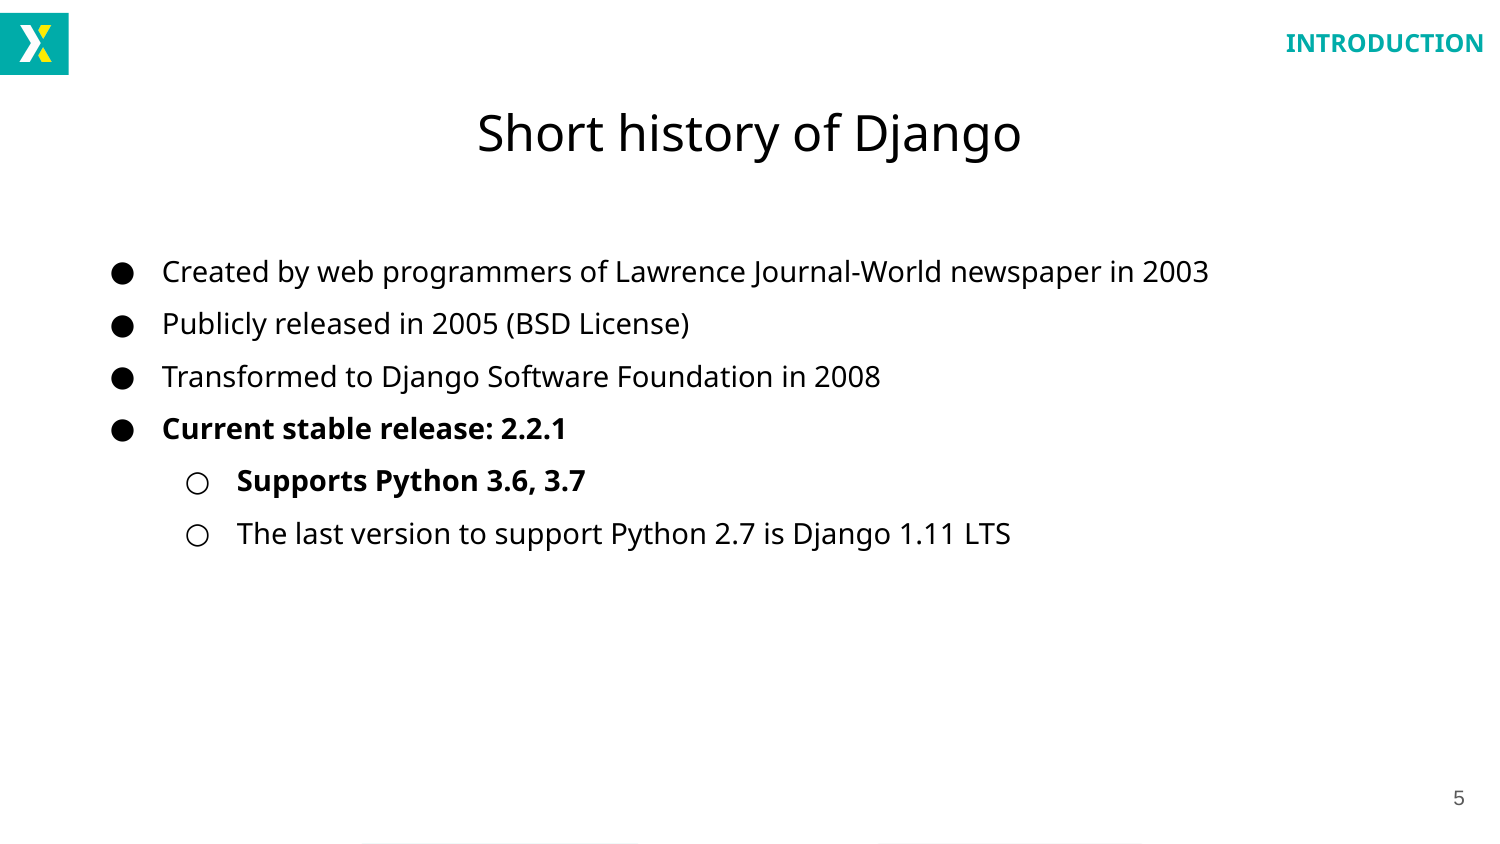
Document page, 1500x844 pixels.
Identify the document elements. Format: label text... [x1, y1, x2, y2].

text_box Short history of Django [115, 86, 1385, 181]
text_box Created by web programmers of Lawrence Journal-World newspaper in 2003 Publicly released in 2005 (BSD License) Transformed to Django Software Foundation in 2008 Current stable release: 2.2.1 Supports Python 3.6, 3.7 The last version to support Python 2.7 is Django 1.11 LTS [71, 220, 1367, 664]
slide_number <number> [1389, 764, 1480, 830]
picture [17, 25, 54, 62]
